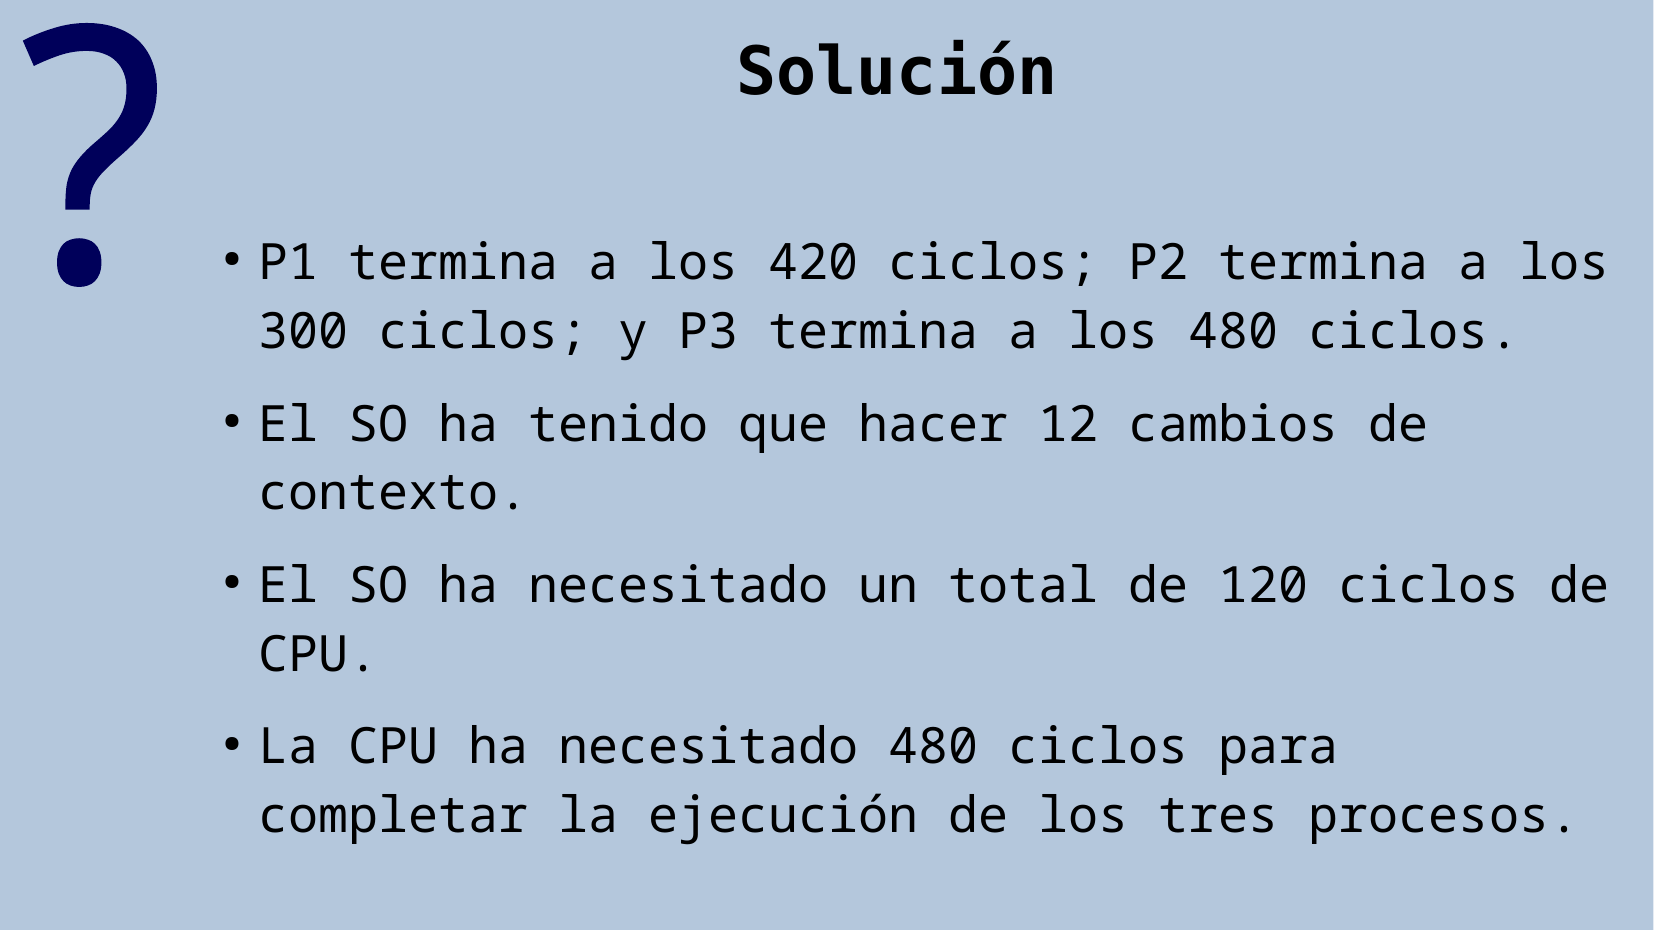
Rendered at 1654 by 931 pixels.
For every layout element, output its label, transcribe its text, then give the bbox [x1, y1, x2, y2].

title Solución [223, 13, 1571, 130]
picture [13, 12, 168, 292]
text_box P1 termina a los 420 ciclos; P2 termina a los 300 ciclos; y P3 termina a los 480 ciclos. El SO ha tenido que hacer 12 cambios de contexto. El SO ha necesitado un total de 120 ciclos de CPU. La CPU ha necesitado 480 ciclos para completar la ejecución de los tres procesos. [208, 219, 1632, 909]
